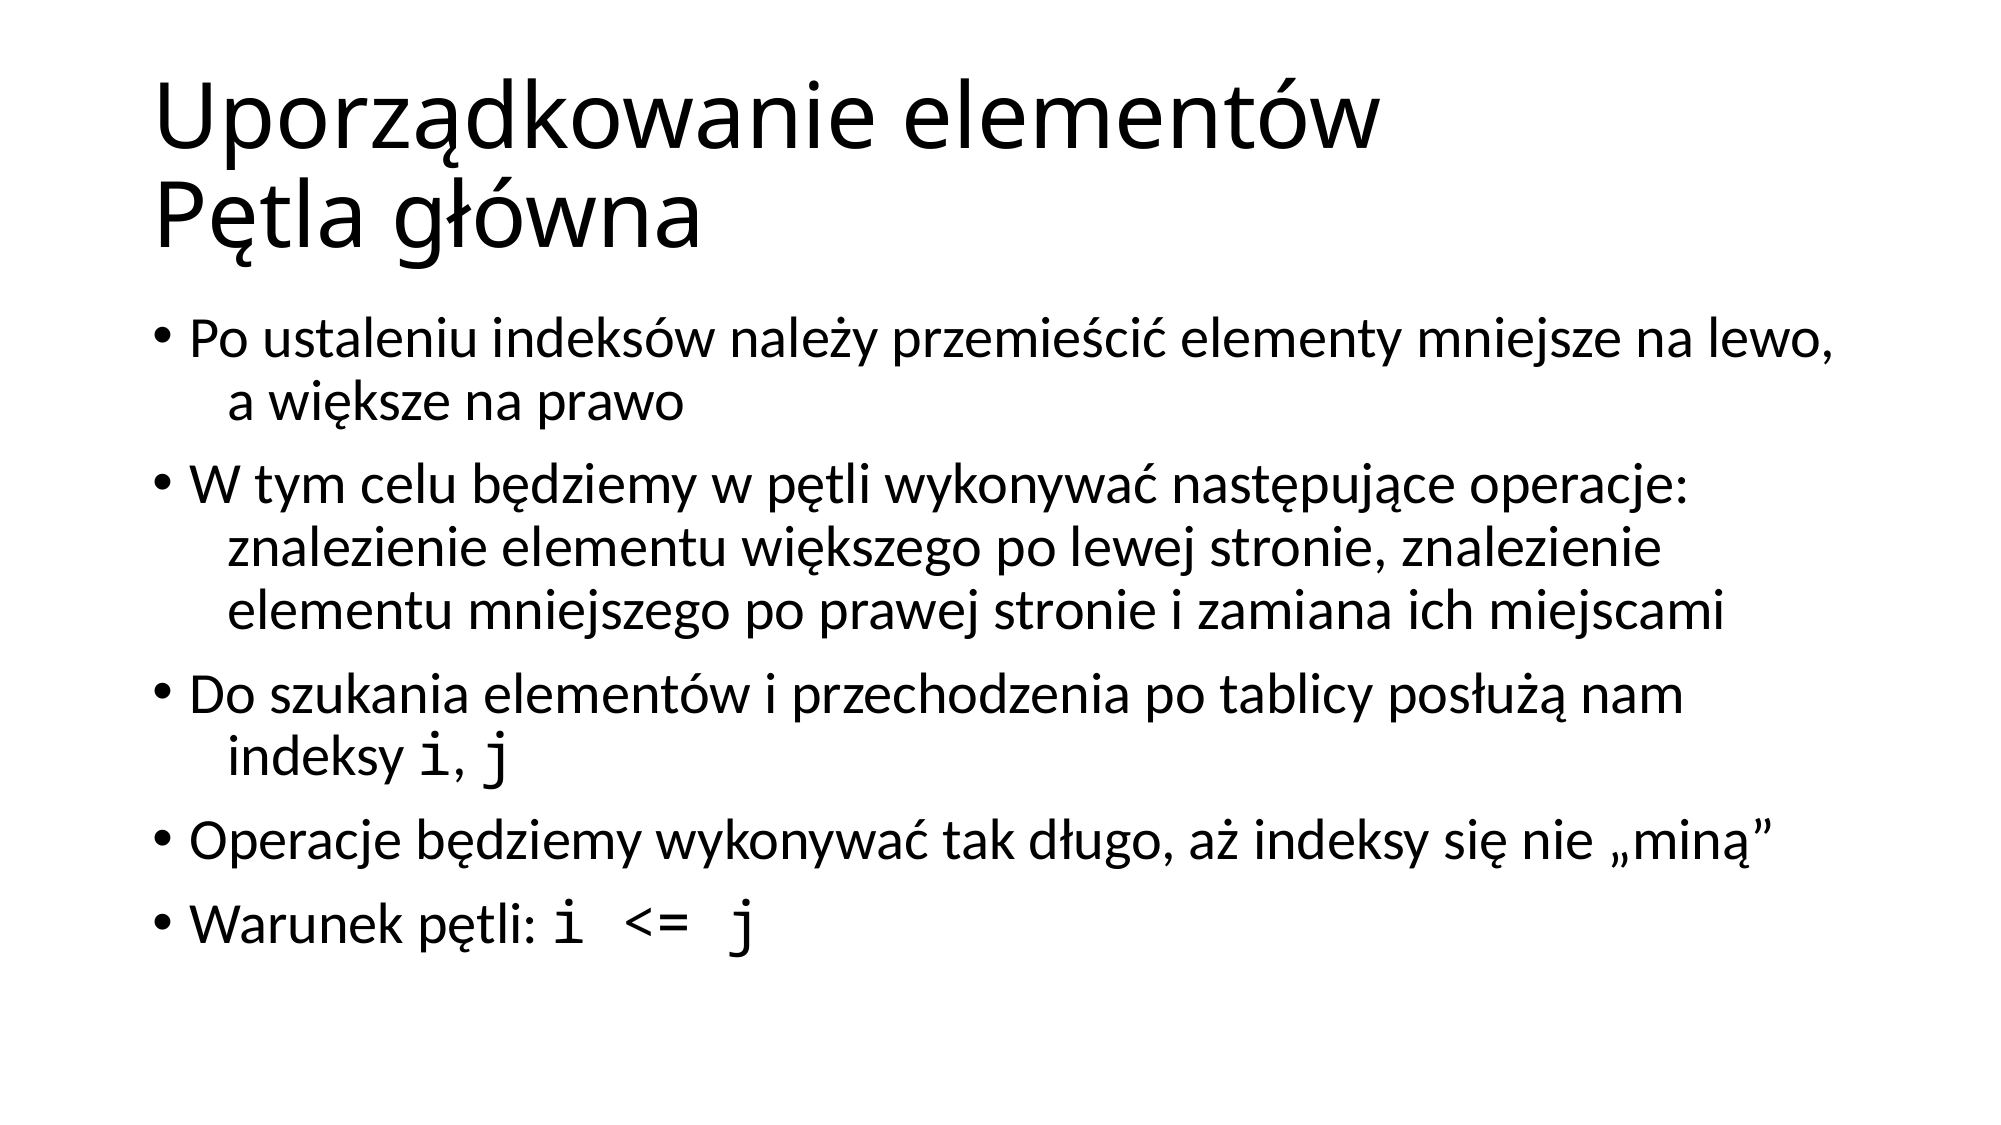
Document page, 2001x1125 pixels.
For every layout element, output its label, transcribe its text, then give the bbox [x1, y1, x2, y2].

title Uporządkowanie elementów Pętla główna [137, 59, 1863, 278]
list Po ustaleniu indeksów należy przemieścić elementy mniejsze na lewo, a większe na prawo W tym celu będziemy w pętli wykonywać następujące operacje: znalezienie elementu większego po lewej stronie, znalezienie elementu mniejszego po prawej stronie i zamiana ich miejscami Do szukania elementów i przechodzenia po tablicy posłużą nam indeksy i, j Operacje będziemy wykonywać tak długo, aż indeksy się nie „miną” Warunek pętli: i <= j [137, 299, 1863, 1014]
